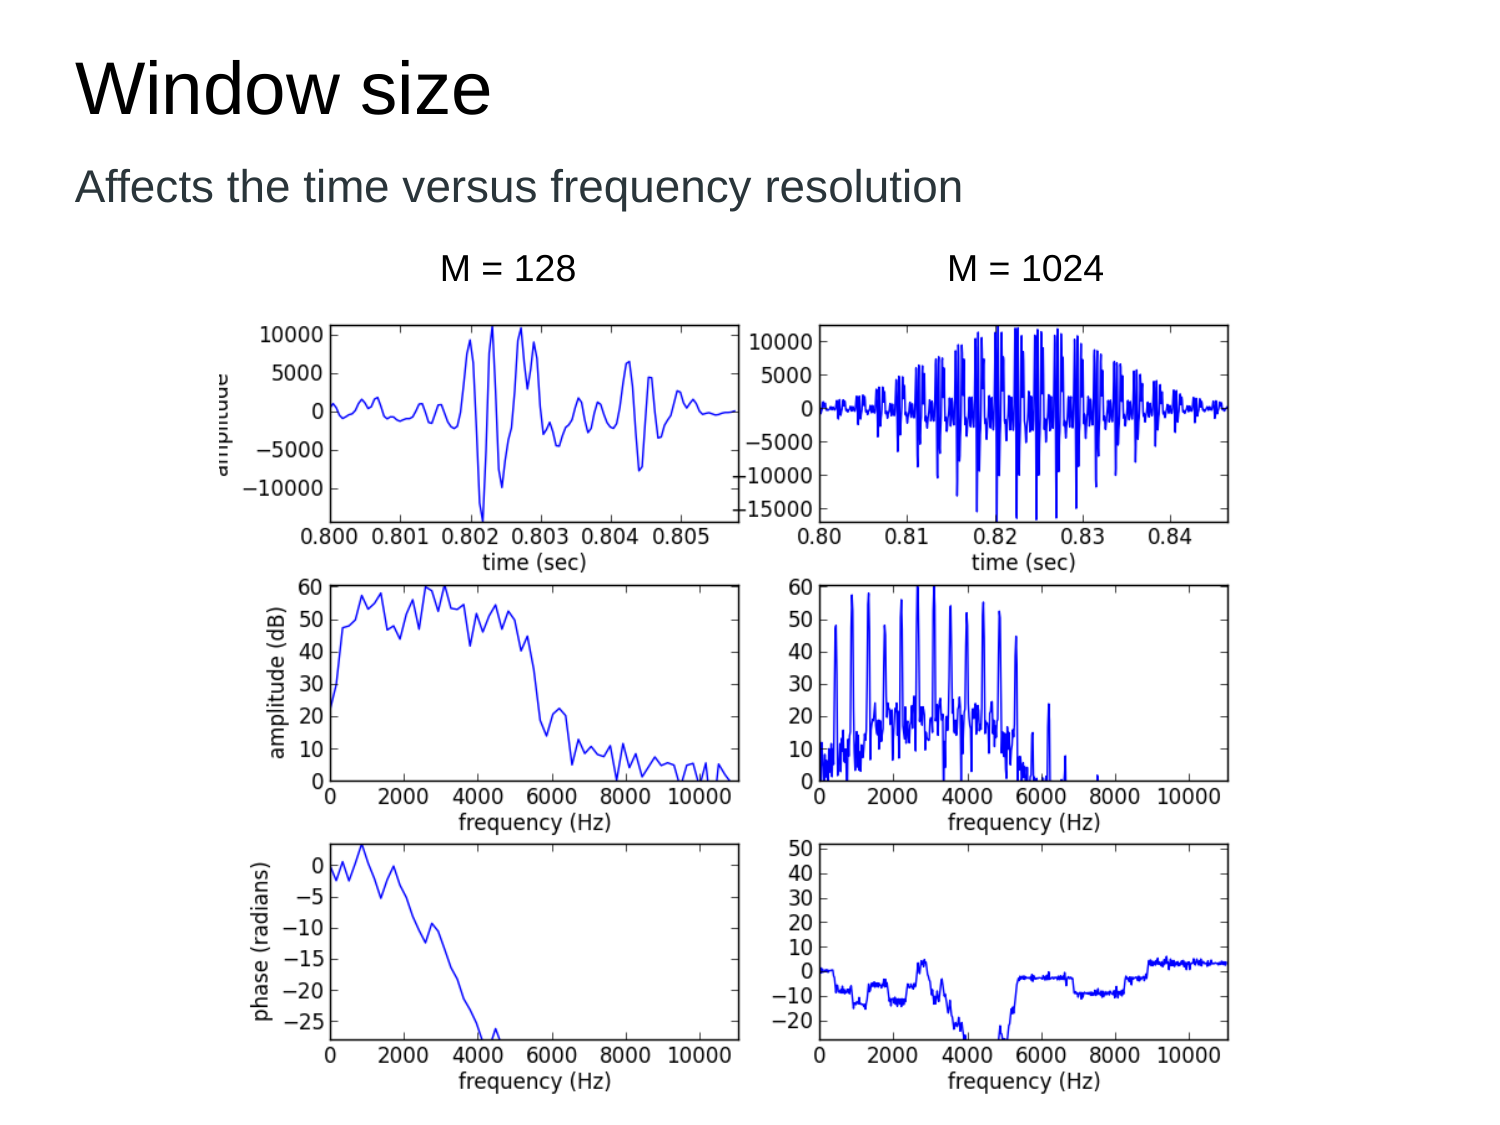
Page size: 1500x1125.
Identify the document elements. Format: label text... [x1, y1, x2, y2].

text_box Affects the time versus frequency resolution [60, 153, 1321, 220]
text_box M = 1024 [932, 240, 1120, 298]
text_box M = 128 [424, 240, 592, 298]
picture [219, 299, 1255, 1111]
title Window size [75, 21, 1425, 157]
